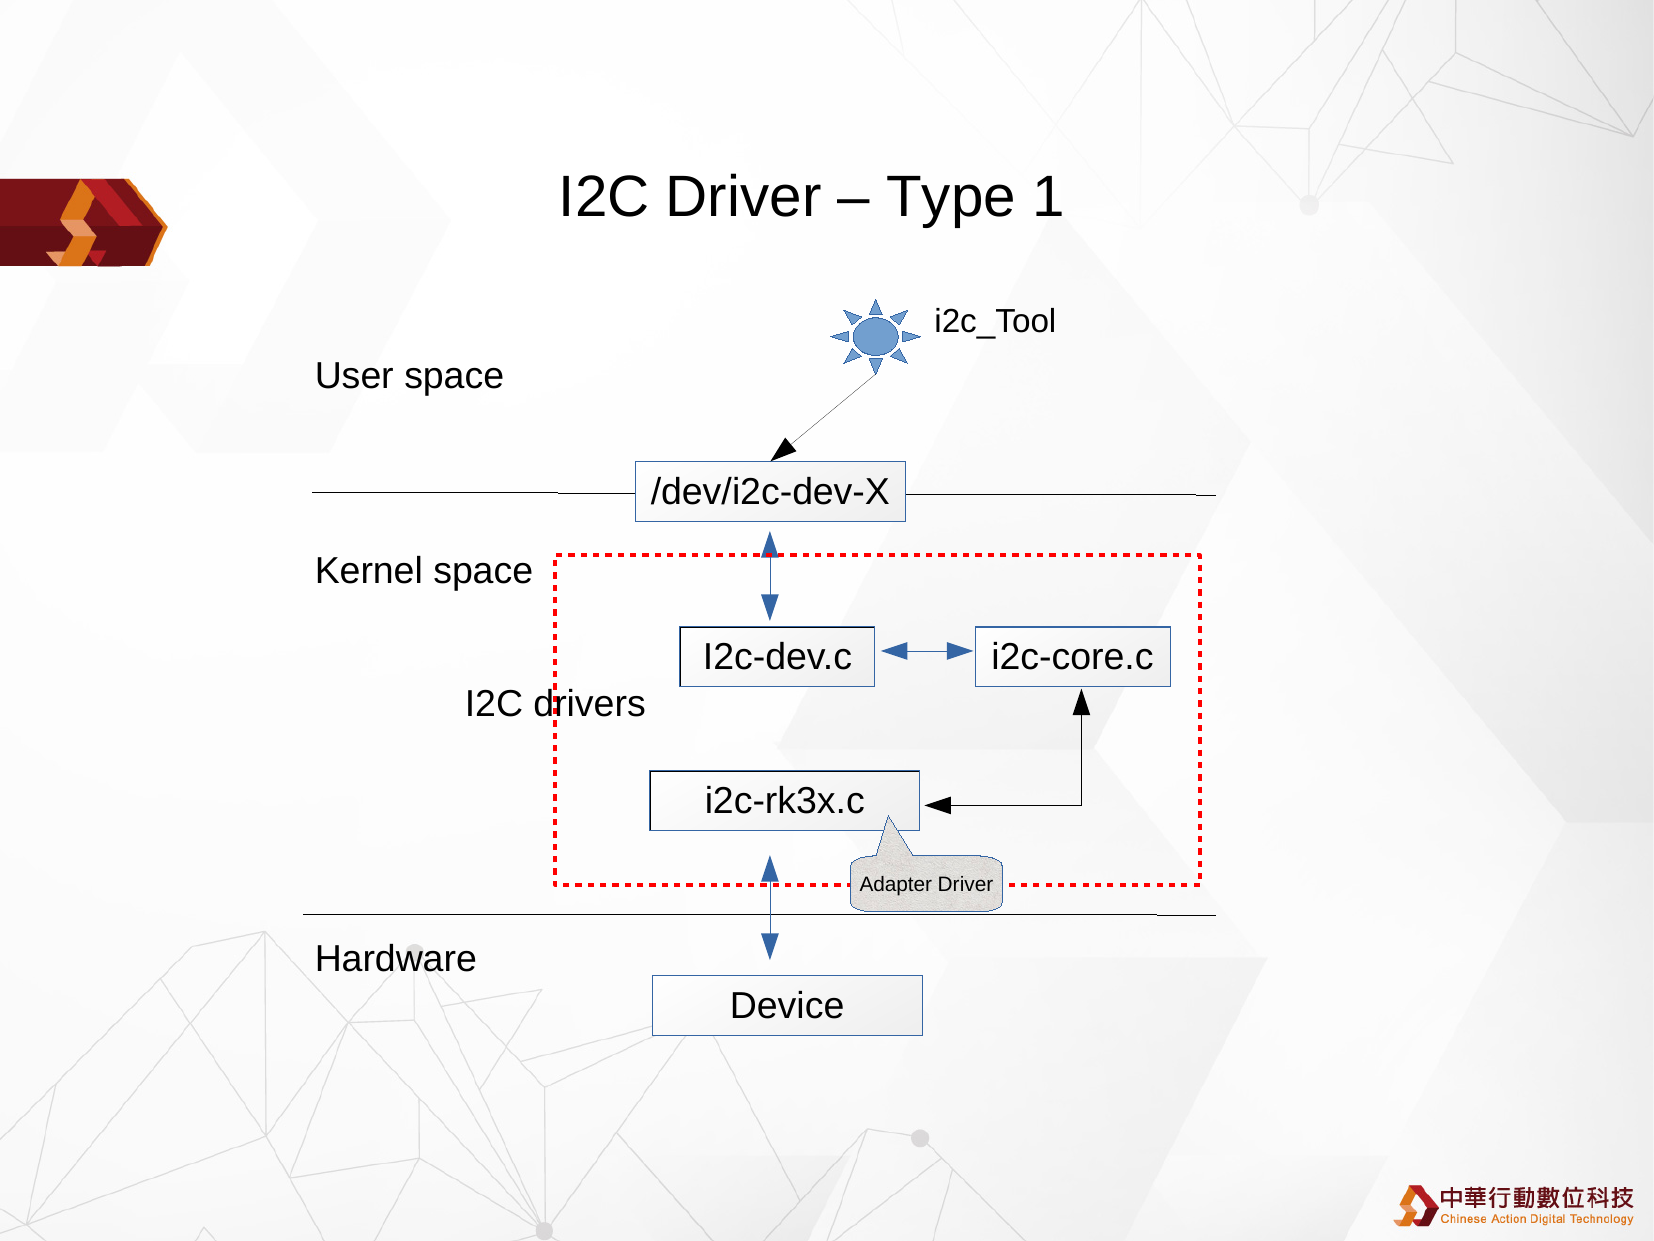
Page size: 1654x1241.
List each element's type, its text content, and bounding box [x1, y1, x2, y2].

text_box [853, 317, 881, 356]
text_box Device [652, 975, 923, 1036]
text_box Adapter Driver [850, 815, 1003, 912]
text_box i2c_Tool [881, 295, 1111, 361]
text_box [843, 310, 862, 325]
text_box Hardware [300, 930, 496, 991]
text_box i2c-core.c [975, 626, 1171, 687]
text_box [869, 358, 882, 374]
text_box [843, 348, 862, 364]
text_box /dev/i2c-dev-X [635, 461, 906, 522]
text_box i2c-rk3x.c [649, 770, 920, 831]
picture [0, 0, 1654, 1241]
title I2C Driver – Type 1 [118, 112, 1506, 281]
text_box [830, 331, 849, 342]
text_box Kernel space [300, 542, 571, 616]
text_box I2c-dev.c [679, 626, 875, 687]
text_box I2C drivers [450, 675, 706, 736]
text_box User space [300, 347, 526, 421]
text_box [869, 299, 881, 315]
